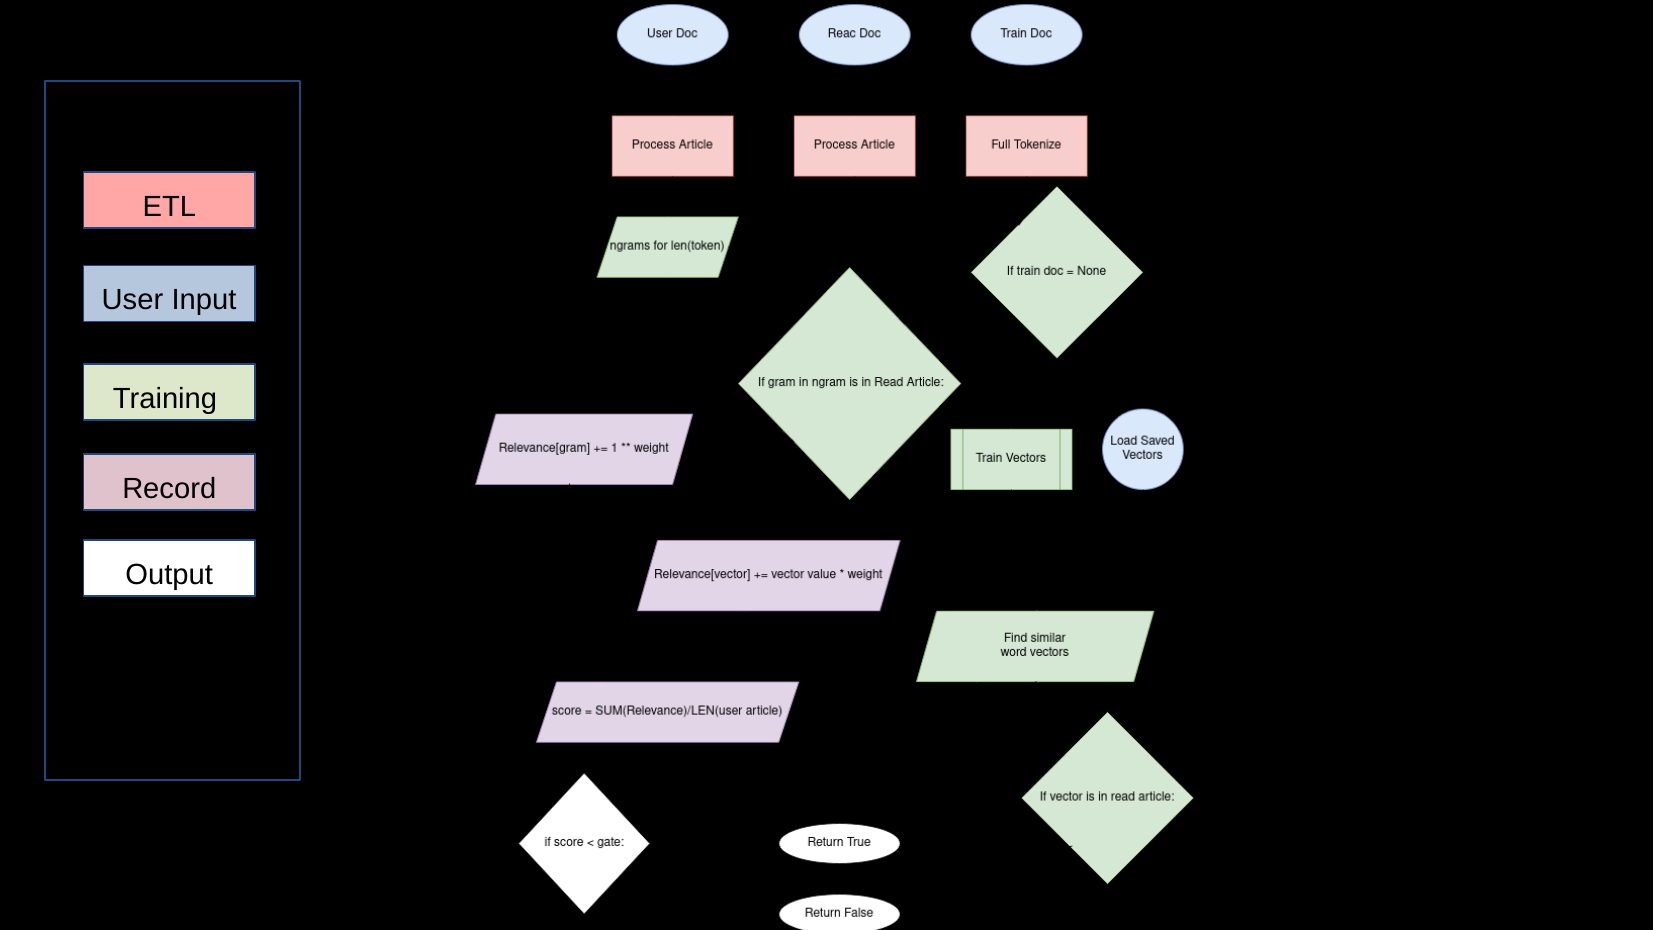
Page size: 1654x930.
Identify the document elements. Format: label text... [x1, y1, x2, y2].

text_box Legend of Model [45, 81, 301, 781]
text_box User Input [83, 265, 256, 322]
text_box Output [83, 539, 256, 596]
text_box ETL [83, 171, 256, 228]
picture [475, 4, 1194, 930]
text_box Record [83, 454, 256, 510]
text_box Training [83, 364, 256, 420]
